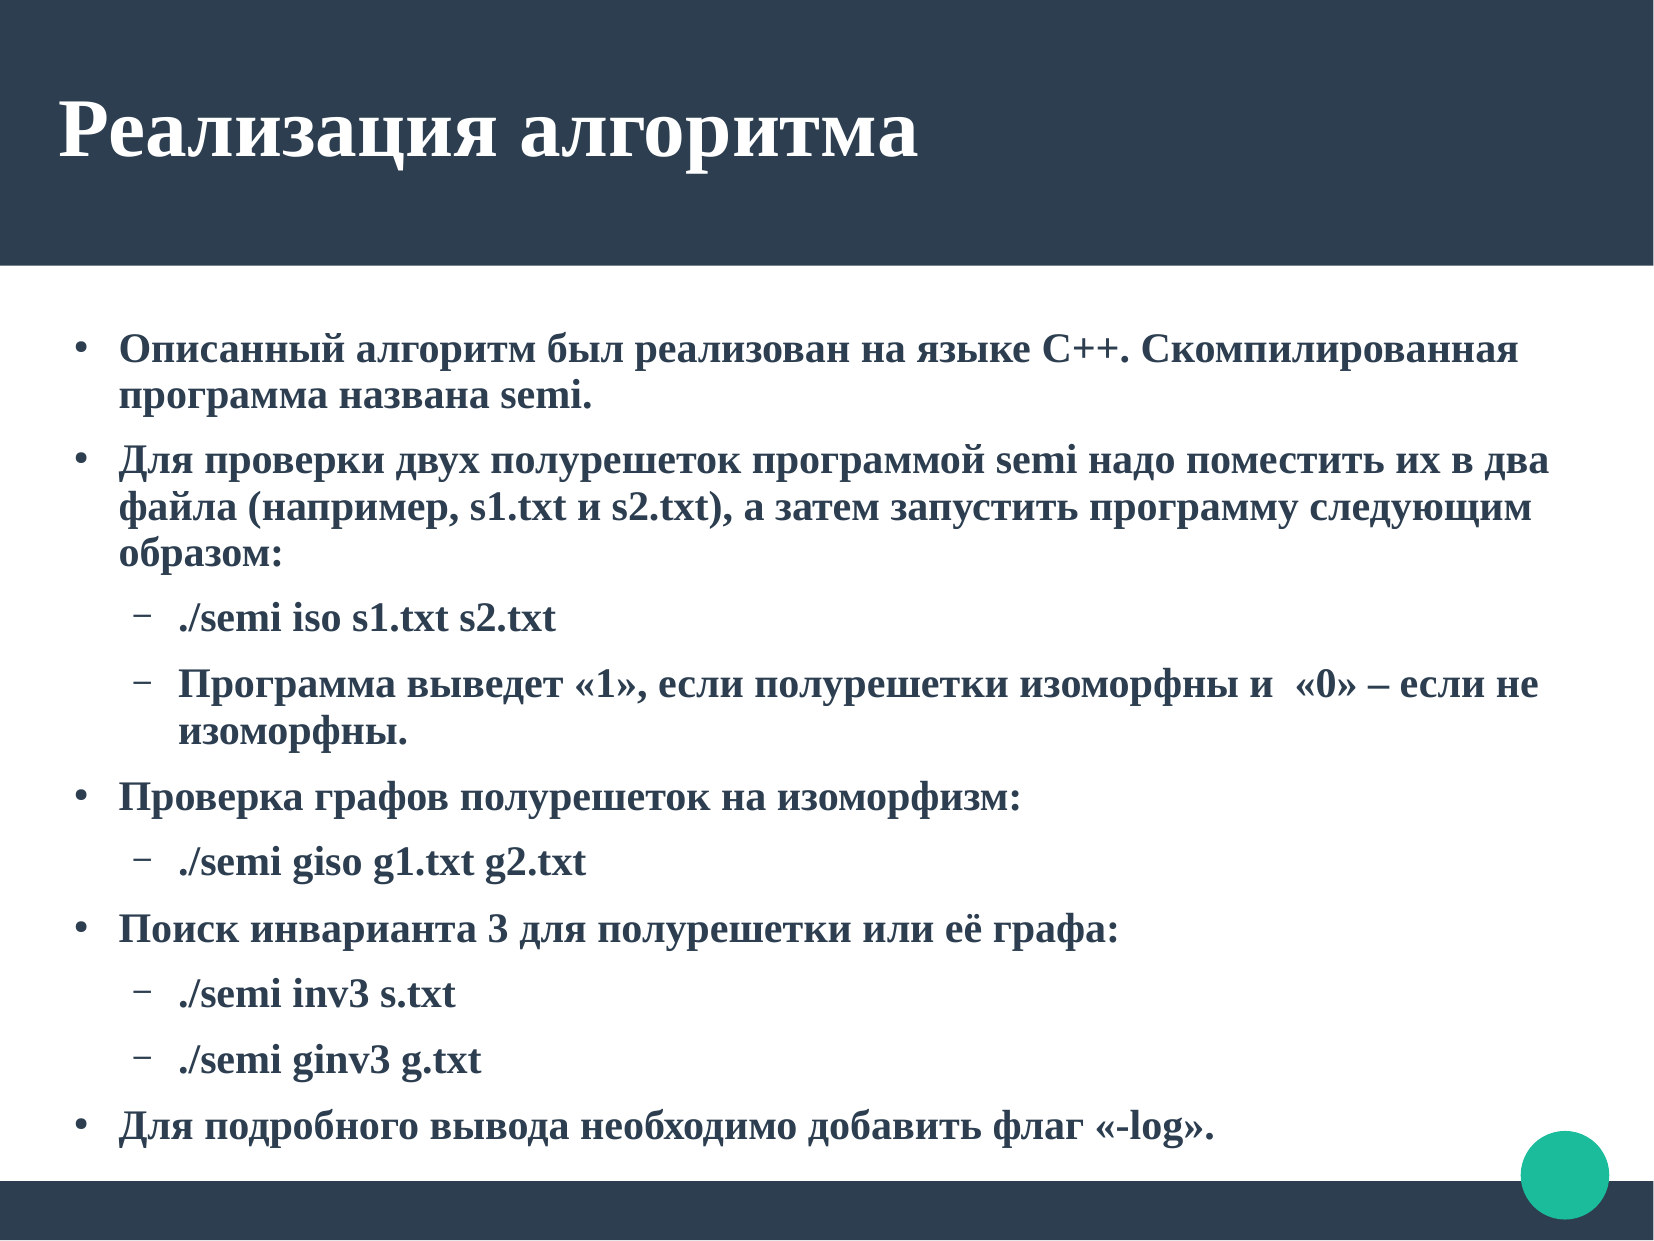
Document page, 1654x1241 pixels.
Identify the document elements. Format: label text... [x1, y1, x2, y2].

list Описанный алгоритм был реализован на языке C++. Скомпилированная программа названа semi. Для проверки двух полурешеток программой semi надо поместить их в два файла (например, s1.txt и s2.txt), а затем запустить программу следующим образом: ./semi iso s1.txt s2.txt Программа выведет «1», если полурешетки изоморфны и «0» – если не изоморфны. Проверка графов полурешеток на изоморфизм: ./semi giso g1.txt g2.txt Поиск инварианта 3 для полурешетки или её графа: ./semi inv3 s.txt ./semi ginv3 g.txt Для подробного вывода необходимо добавить флаг «-log». [59, 324, 1595, 1152]
title Реализация алгоритма [59, 49, 1595, 207]
